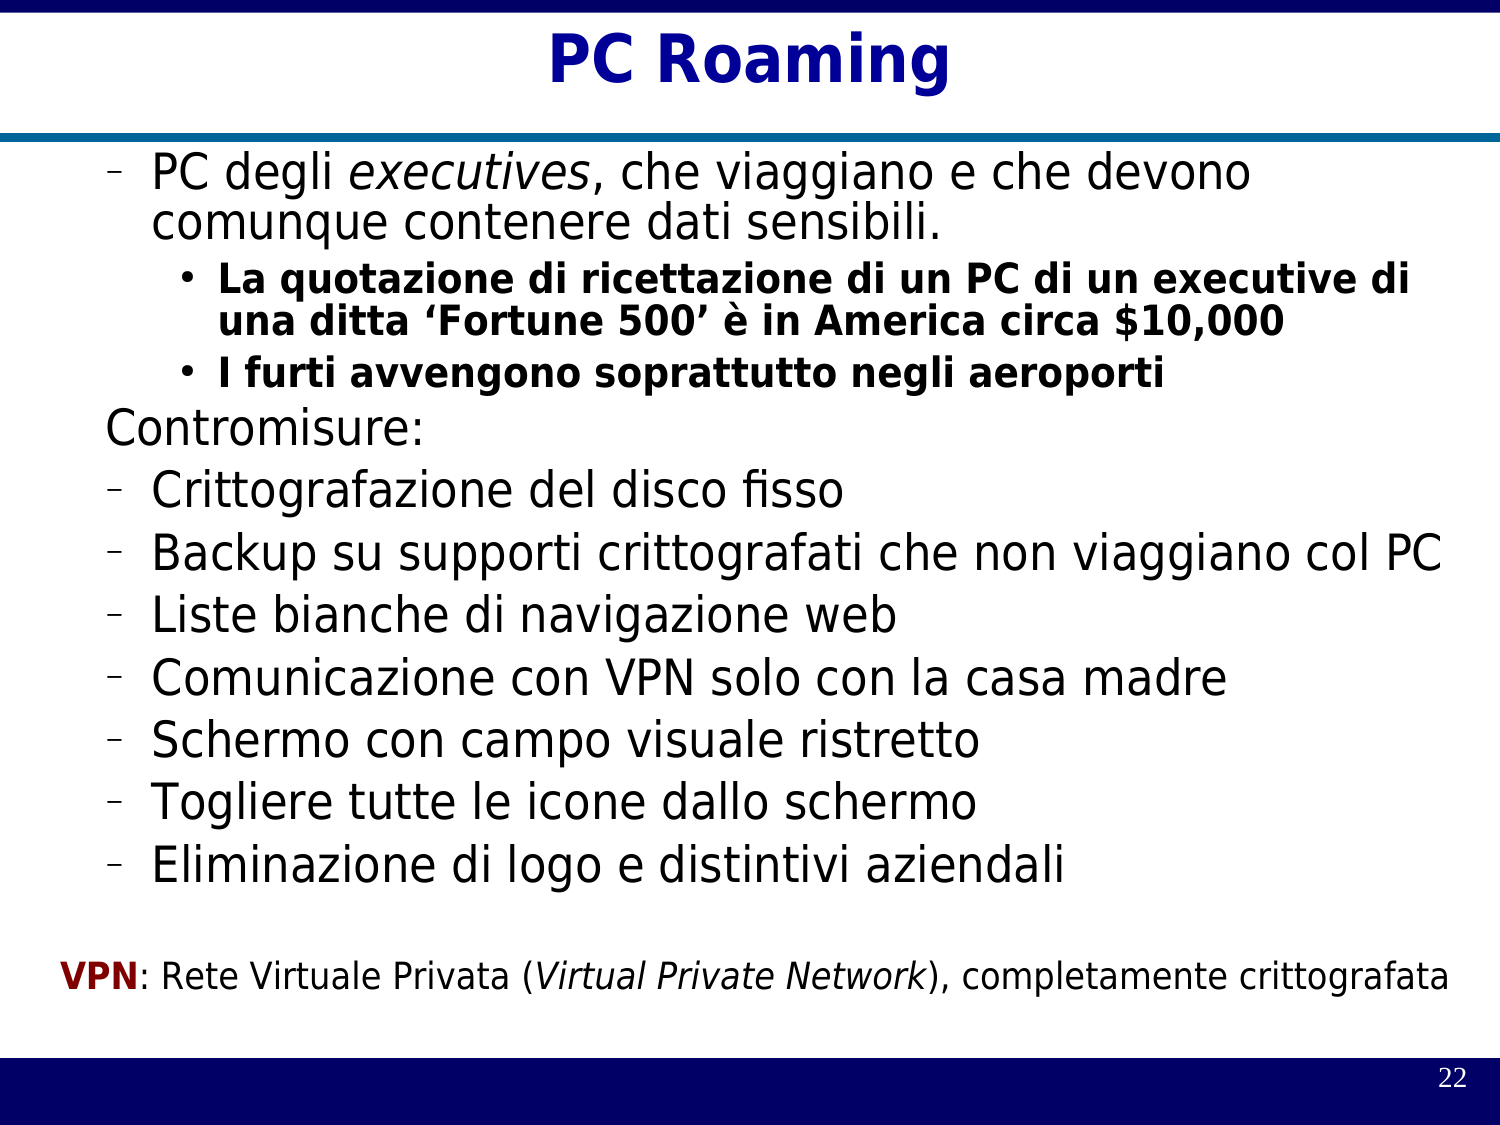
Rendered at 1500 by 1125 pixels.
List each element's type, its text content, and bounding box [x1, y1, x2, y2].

list PC degli executives, che viaggiano e che devono comunque contenere dati sensibili. La quotazione di ricettazione di un PC di un executive di una ditta ‘Fortune 500’ è in America circa $10,000 I furti avvengono soprattutto negli aeroporti Contromisure: Crittografazione del disco fisso Backup su supporti crittografati che non viaggiano col PC Liste bianche di navigazione web Comunicazione con VPN solo con la casa madre Schermo con campo visuale ristretto Togliere tutte le icone dallo schermo Eliminazione di logo e distintivi aziendali [30, 149, 1471, 1021]
text_box VPN: Rete Virtuale Privata (Virtual Private Network), completamente crittografata [60, 960, 1448, 1004]
title PC Roaming [30, 0, 1471, 126]
